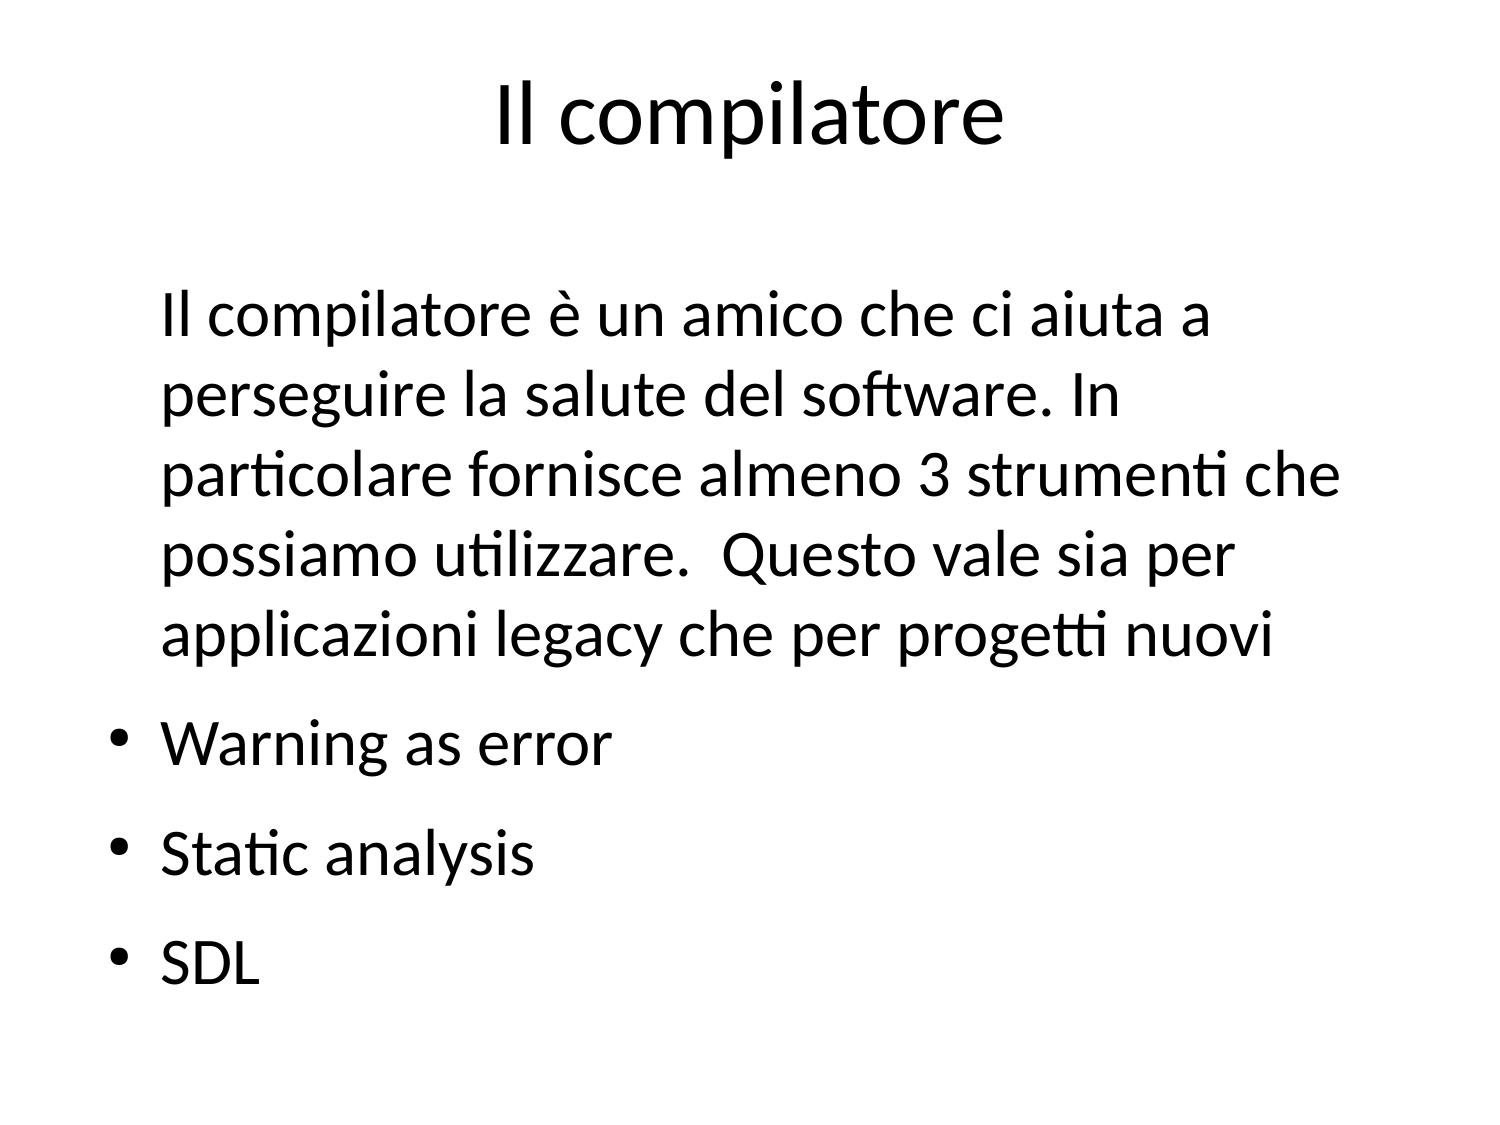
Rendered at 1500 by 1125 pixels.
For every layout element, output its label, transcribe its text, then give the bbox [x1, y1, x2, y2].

title Il compilatore [75, 45, 1425, 233]
list [75, 262, 1426, 1005]
